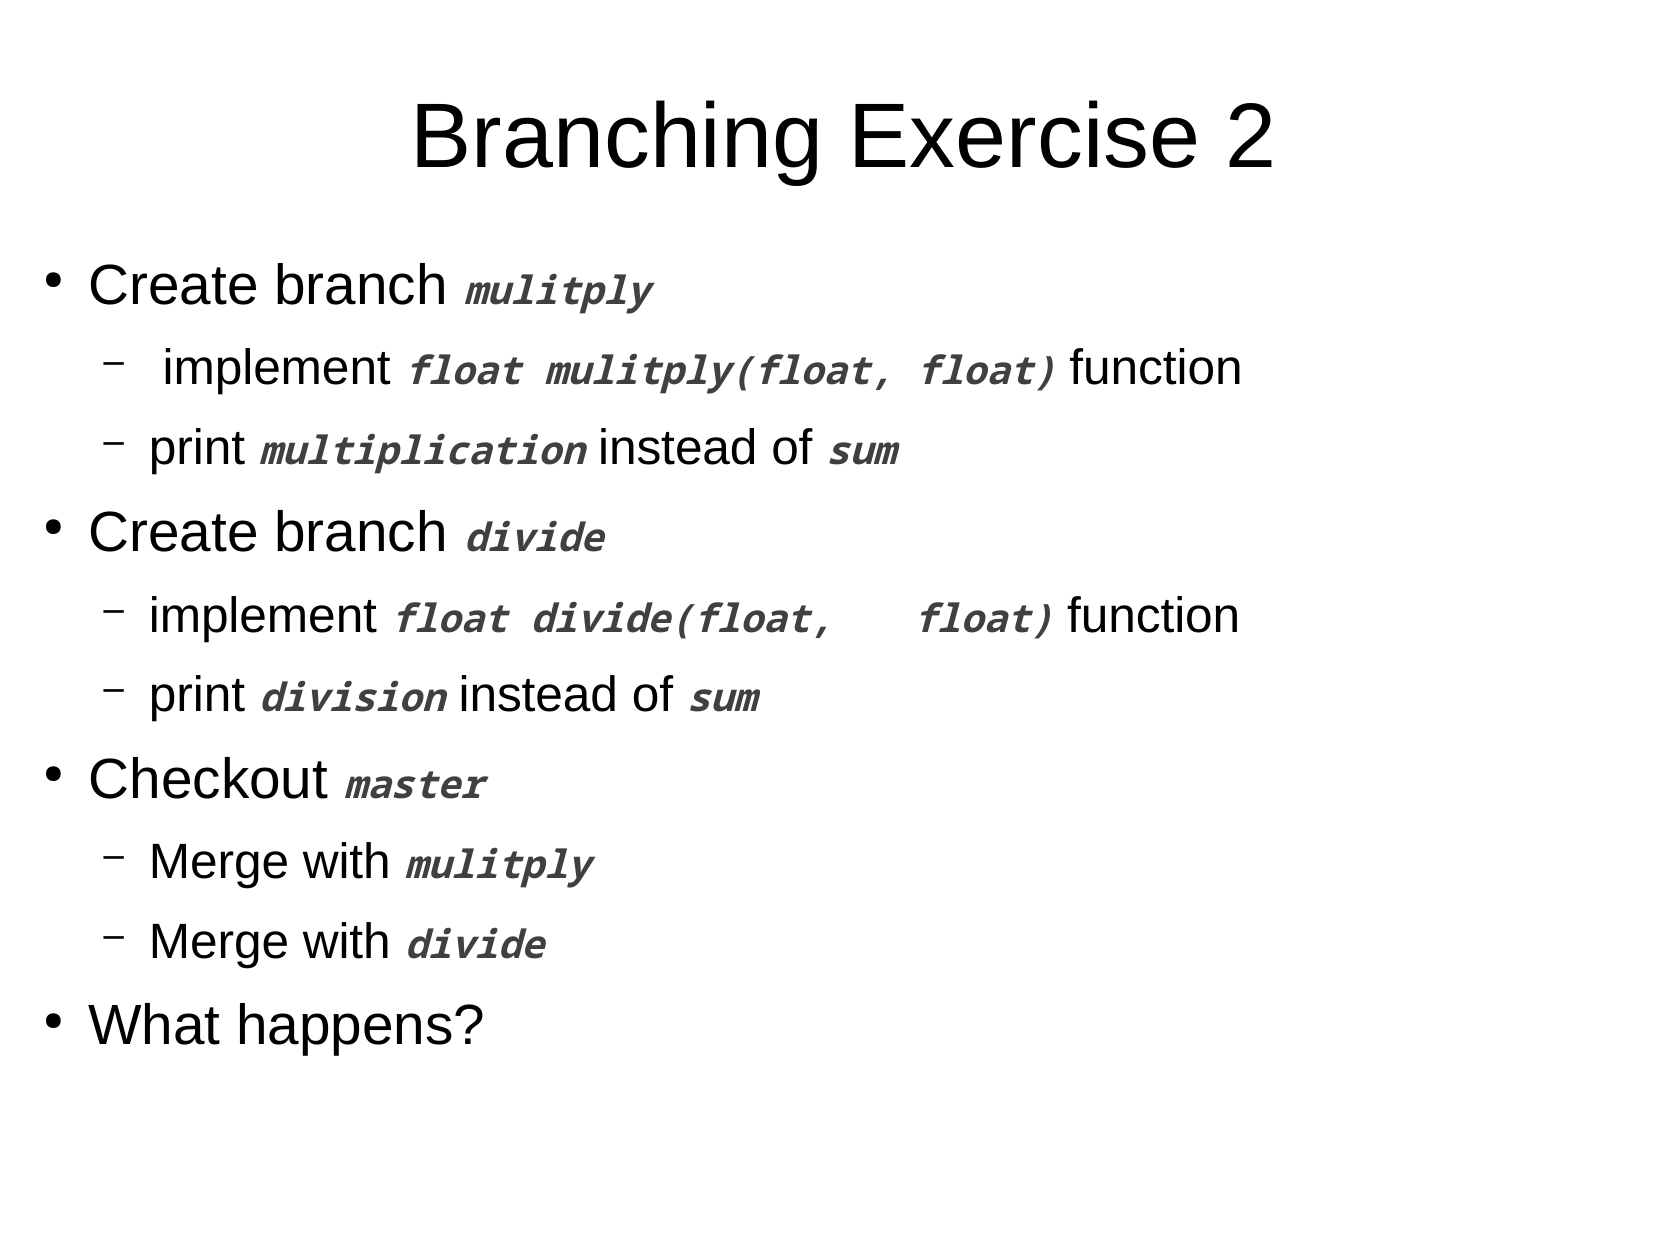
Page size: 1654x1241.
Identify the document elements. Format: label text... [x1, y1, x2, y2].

list Create branch mulitply implement float mulitply(float, float) function print multiplication instead of sum Create branch divide implement float divide(float, float) function print division instead of sum Checkout master Merge with mulitply Merge with divide What happens? [0, 240, 1636, 1067]
title Branching Exercise 2 [0, 27, 1654, 235]
